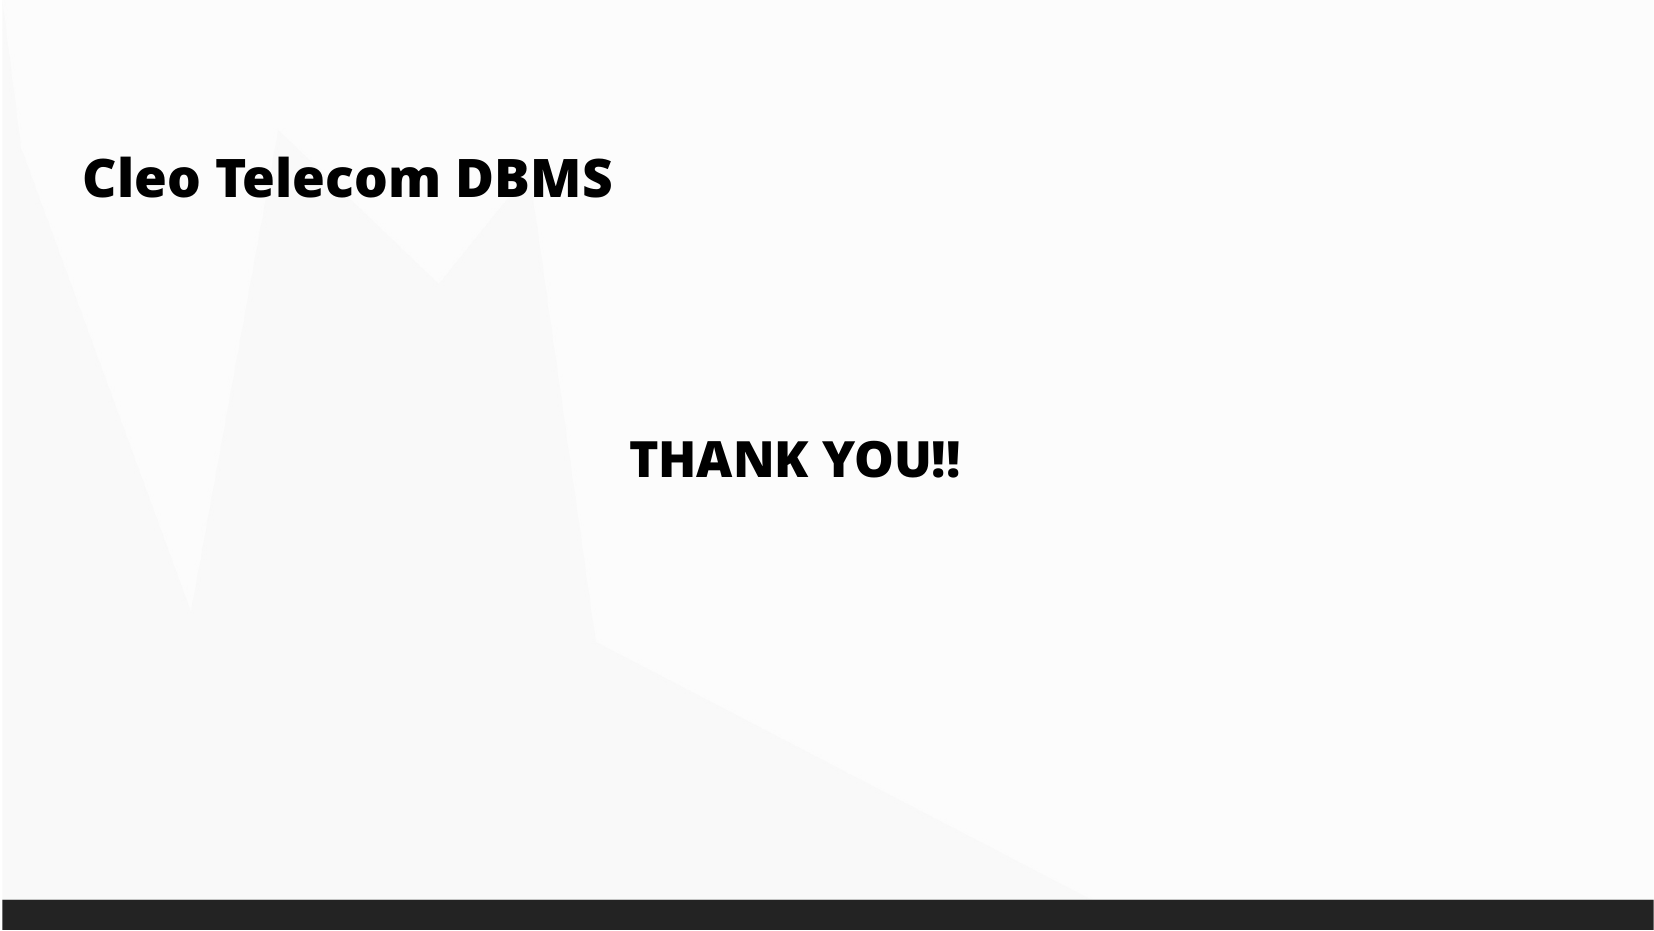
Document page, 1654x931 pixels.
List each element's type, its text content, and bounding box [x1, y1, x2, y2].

title Cleo Telecom DBMS [82, 99, 1571, 255]
subtitle THANK YOU!! [75, 254, 1516, 662]
picture [2, 0, 1654, 931]
